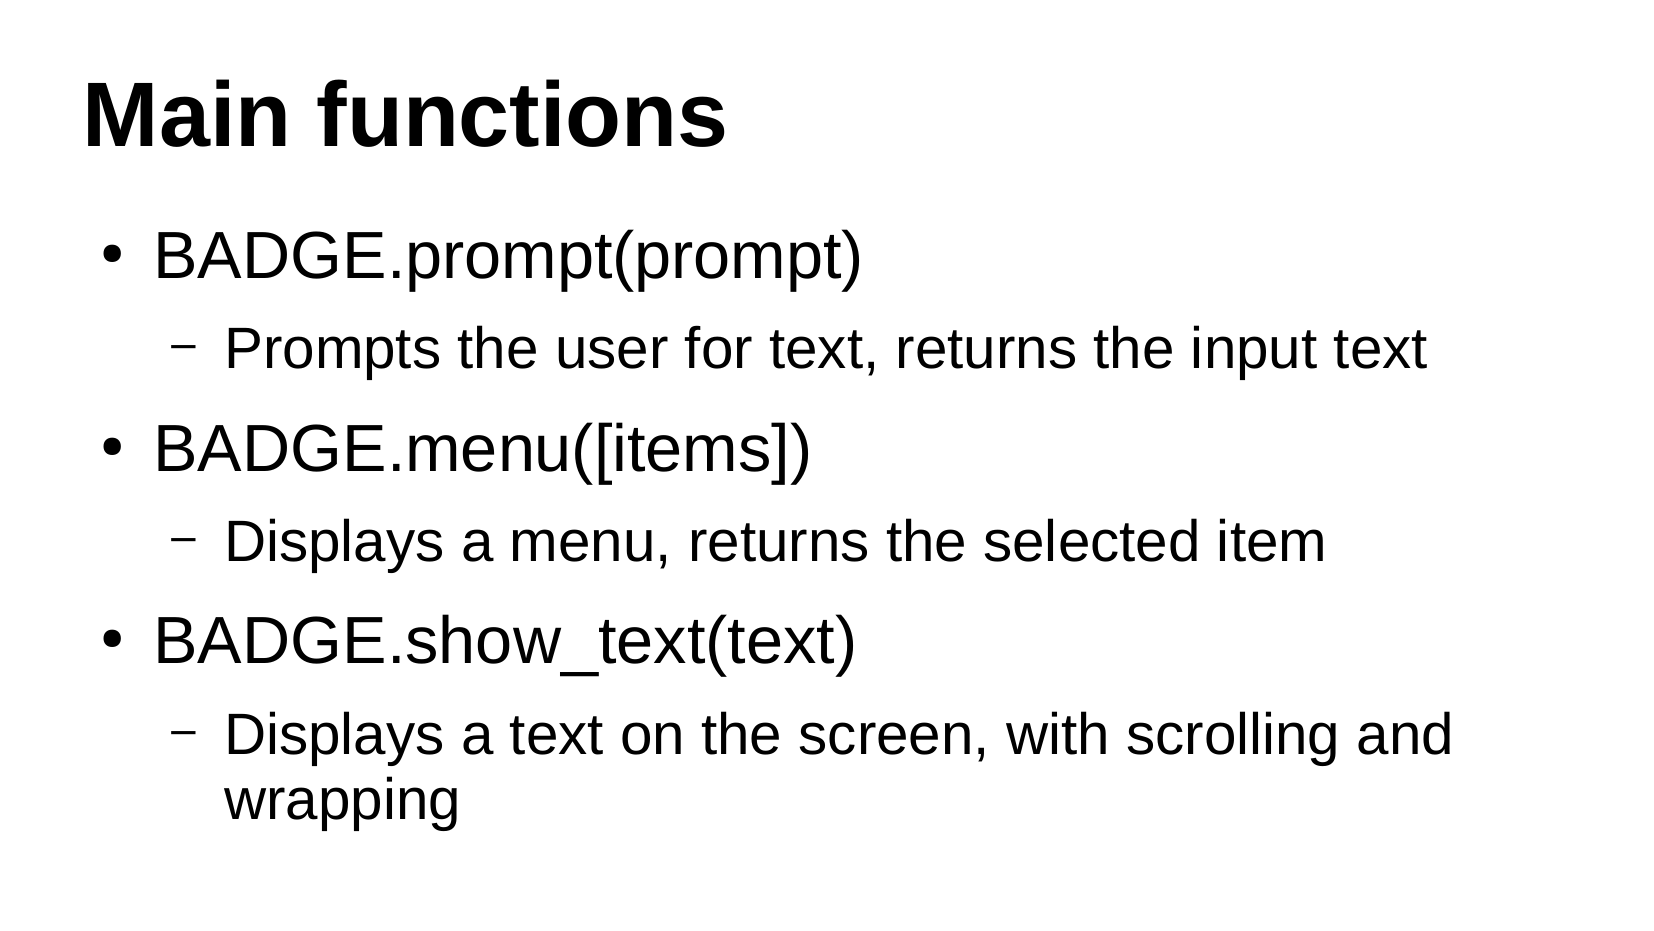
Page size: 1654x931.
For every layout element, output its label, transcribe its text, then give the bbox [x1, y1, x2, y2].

list BADGE.prompt(prompt) Prompts the user for text, returns the input text BADGE.menu([items]) Displays a menu, returns the selected item BADGE.show_text(text) Displays a text on the screen, with scrolling and wrapping [82, 217, 1571, 886]
title Main functions [82, 37, 1571, 193]
